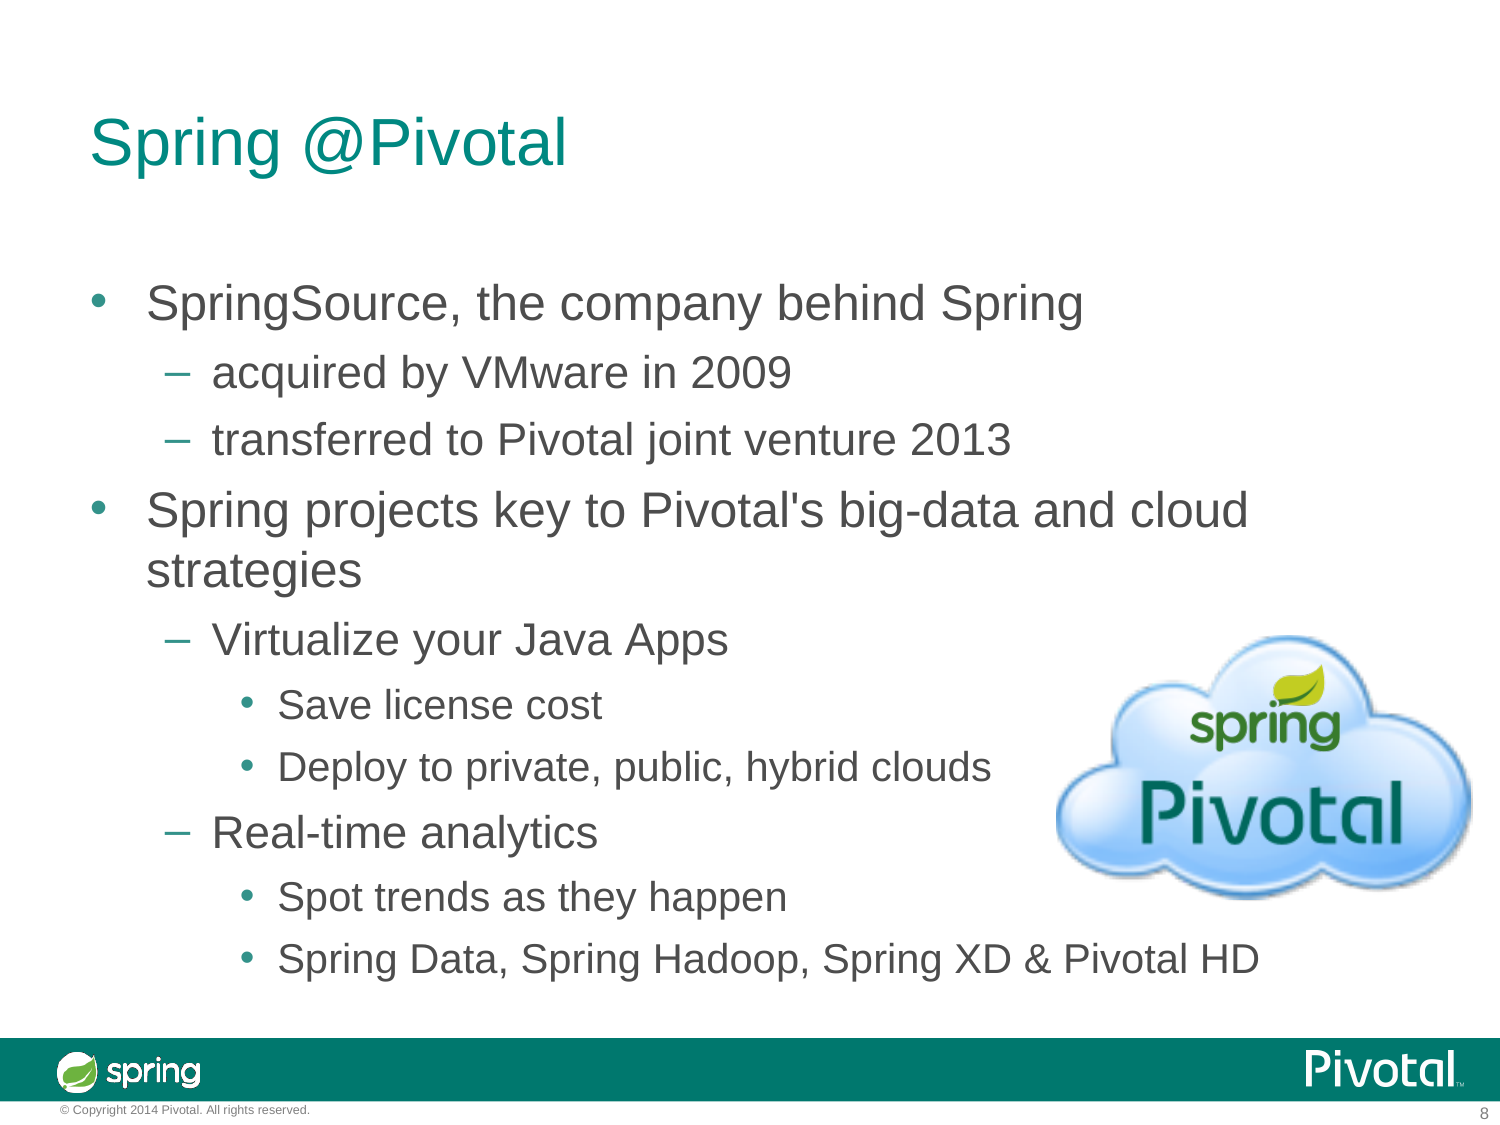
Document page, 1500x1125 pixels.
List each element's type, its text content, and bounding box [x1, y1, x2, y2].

list SpringSource, the company behind Spring acquired by VMware in 2009 transferred to Pivotal joint venture 2013 Spring projects key to Pivotal's big-data and cloud strategies Virtualize your Java Apps Save license cost Deploy to private, public, hybrid clouds Real-time analytics Spot trends as they happen Spring Data, Spring Hadoop, Spring XD & Pivotal HD [75, 262, 1426, 1005]
picture [32, 1041, 210, 1103]
title Spring @Pivotal [75, 45, 1426, 233]
picture [1306, 1050, 1464, 1087]
picture [1056, 635, 1471, 901]
